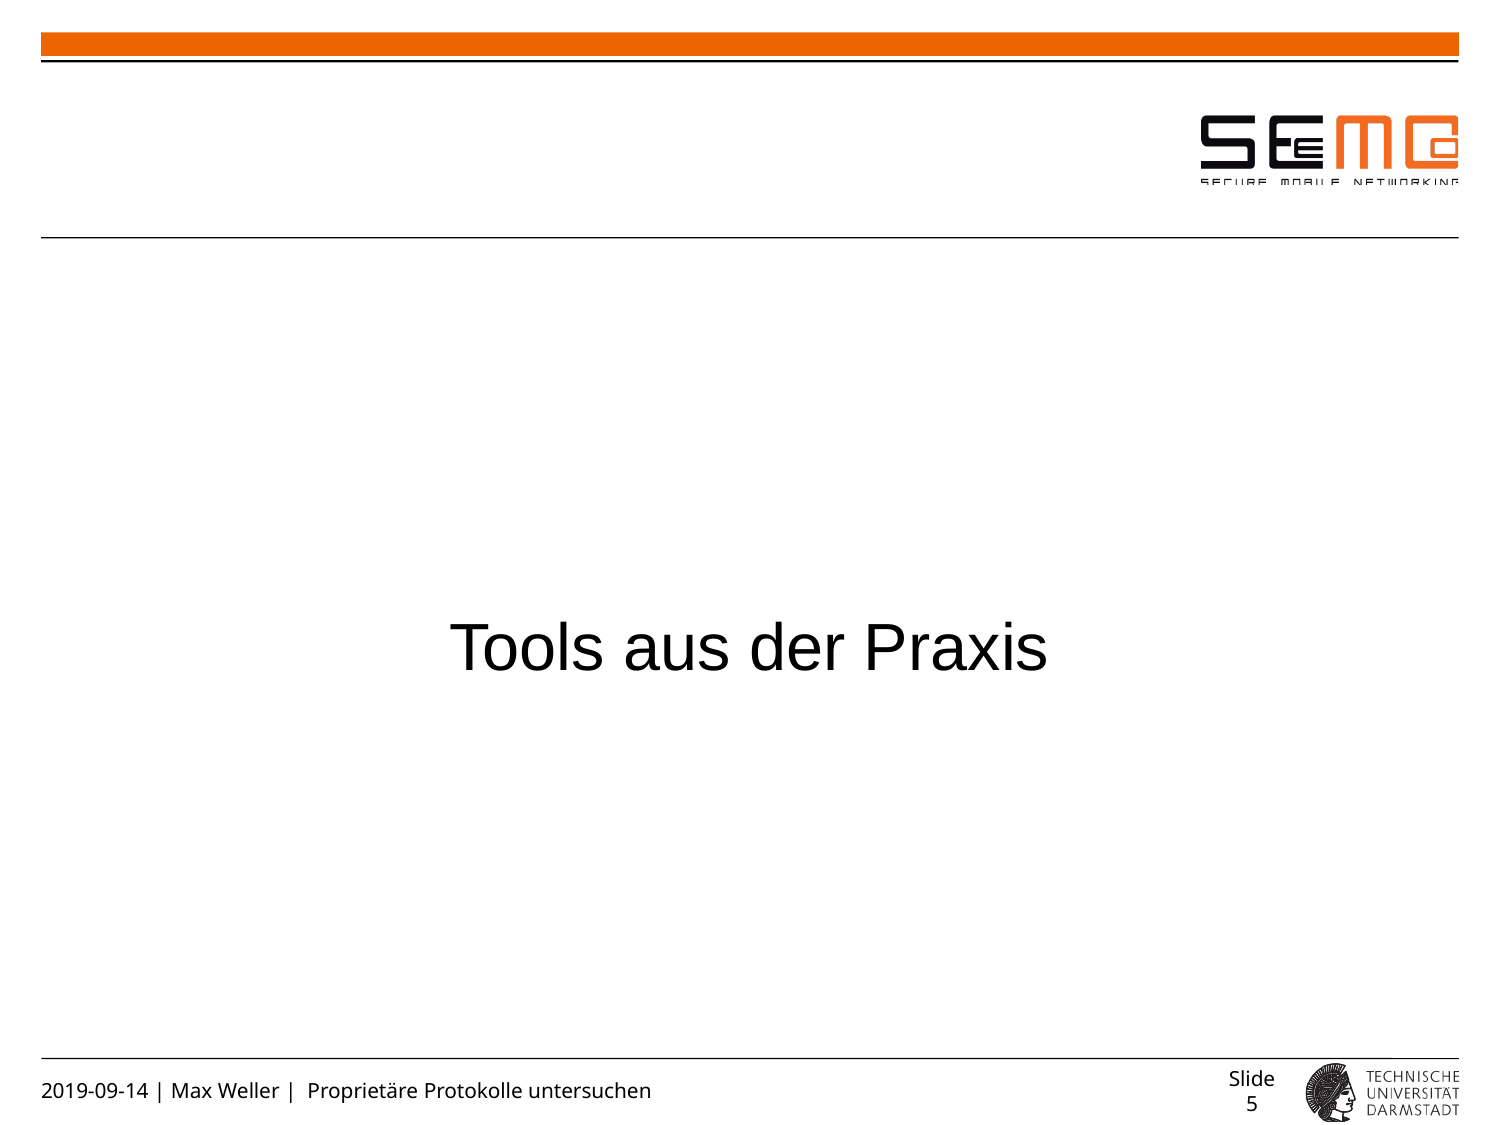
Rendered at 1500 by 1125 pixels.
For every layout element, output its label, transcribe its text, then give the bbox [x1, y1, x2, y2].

subtitle Tools aus der Praxis [41, 252, 1459, 1043]
